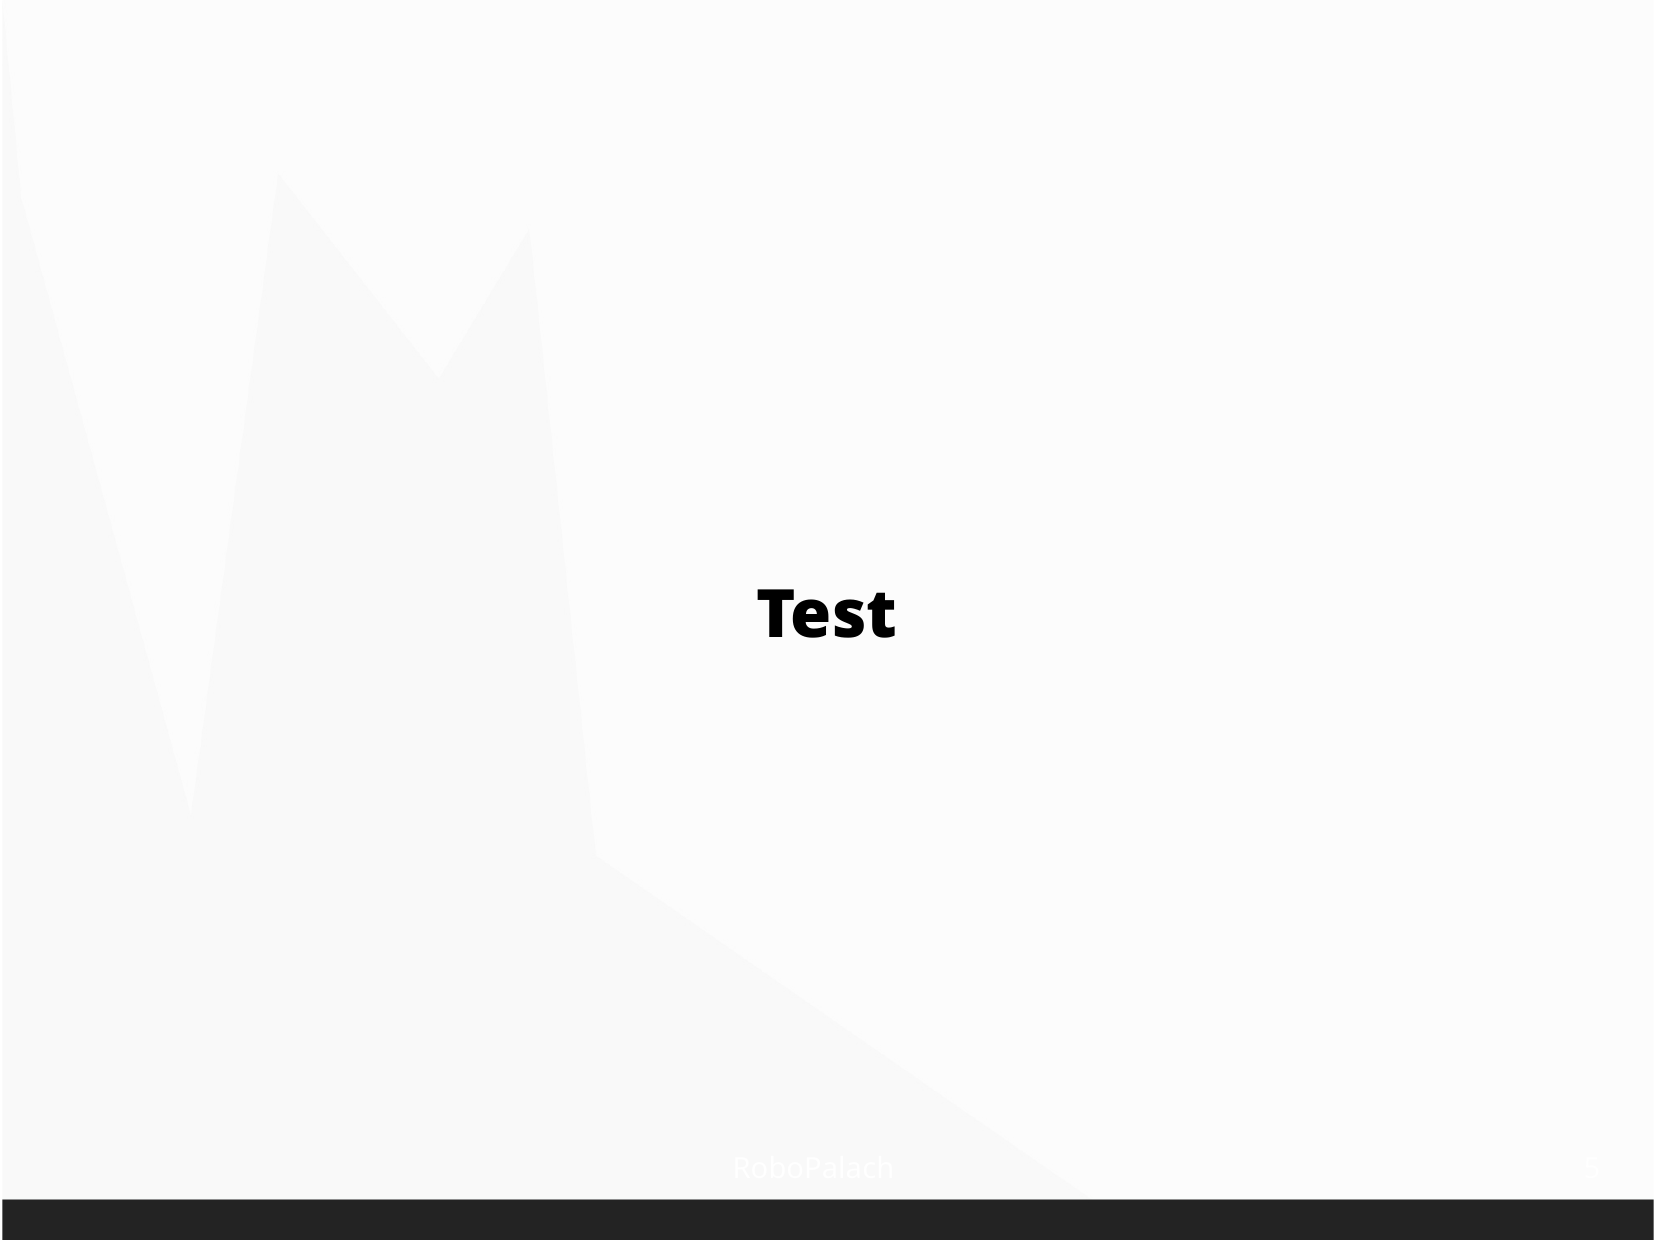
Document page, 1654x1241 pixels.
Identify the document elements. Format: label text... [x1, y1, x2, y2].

subtitle Test [82, 132, 1571, 1093]
picture [2, 0, 1654, 1241]
